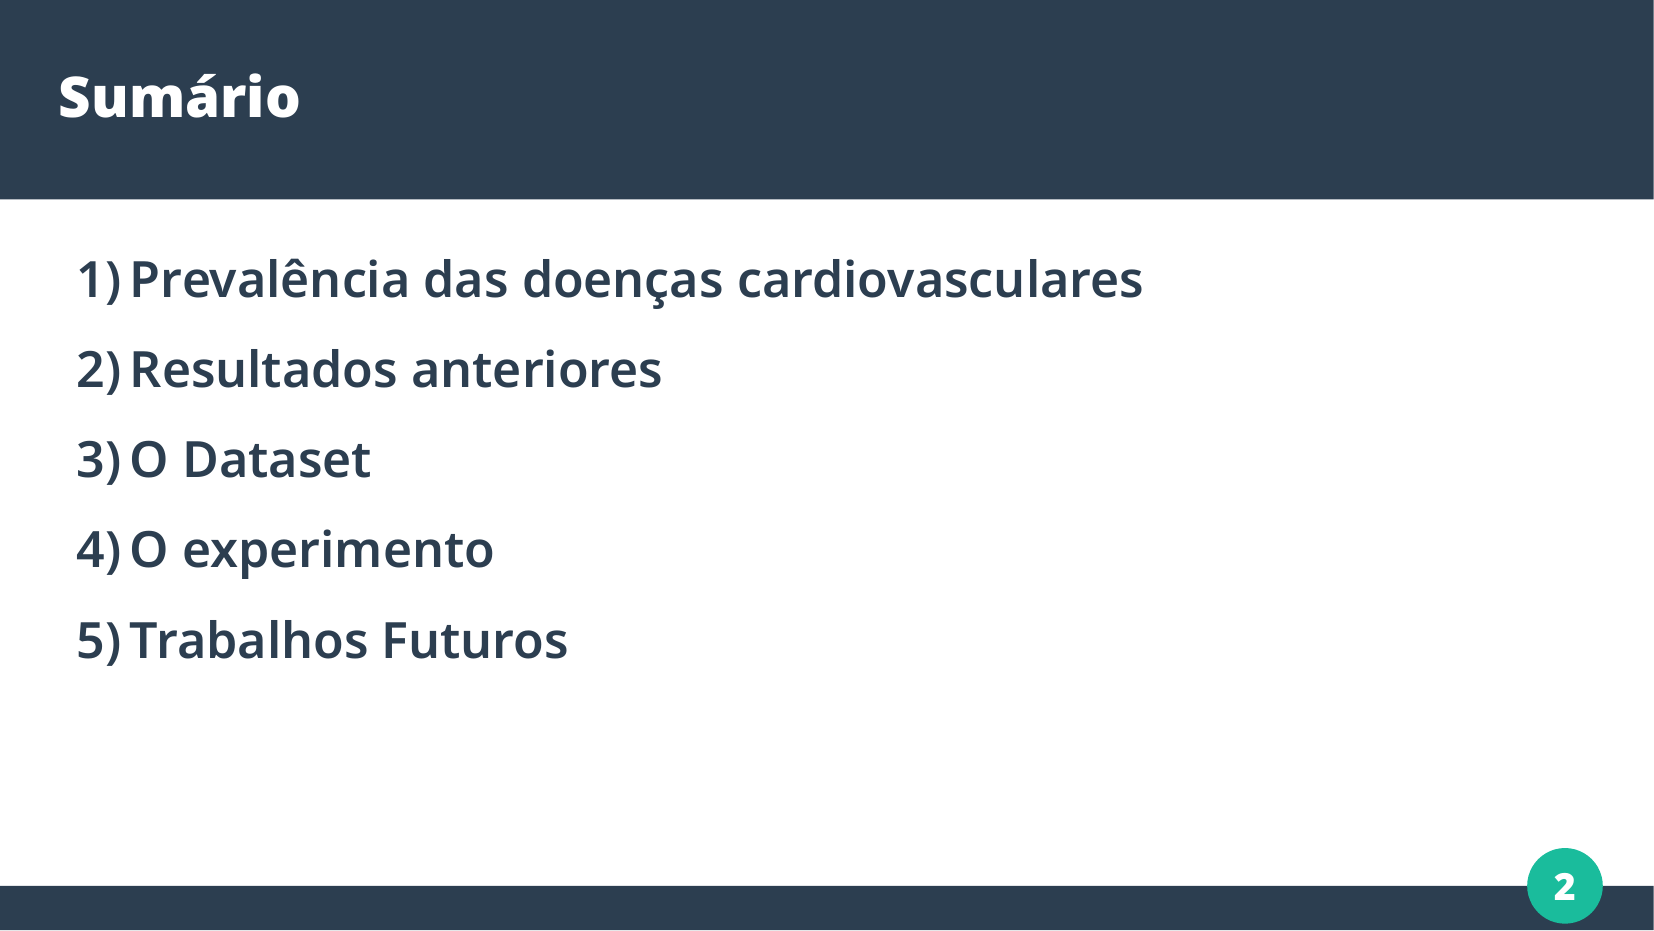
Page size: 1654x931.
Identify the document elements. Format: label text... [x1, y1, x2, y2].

list Prevalência das doenças cardiovasculares Resultados anteriores O Dataset O experimento Trabalhos Futuros [59, 243, 1595, 864]
title Sumário [59, 37, 1595, 156]
